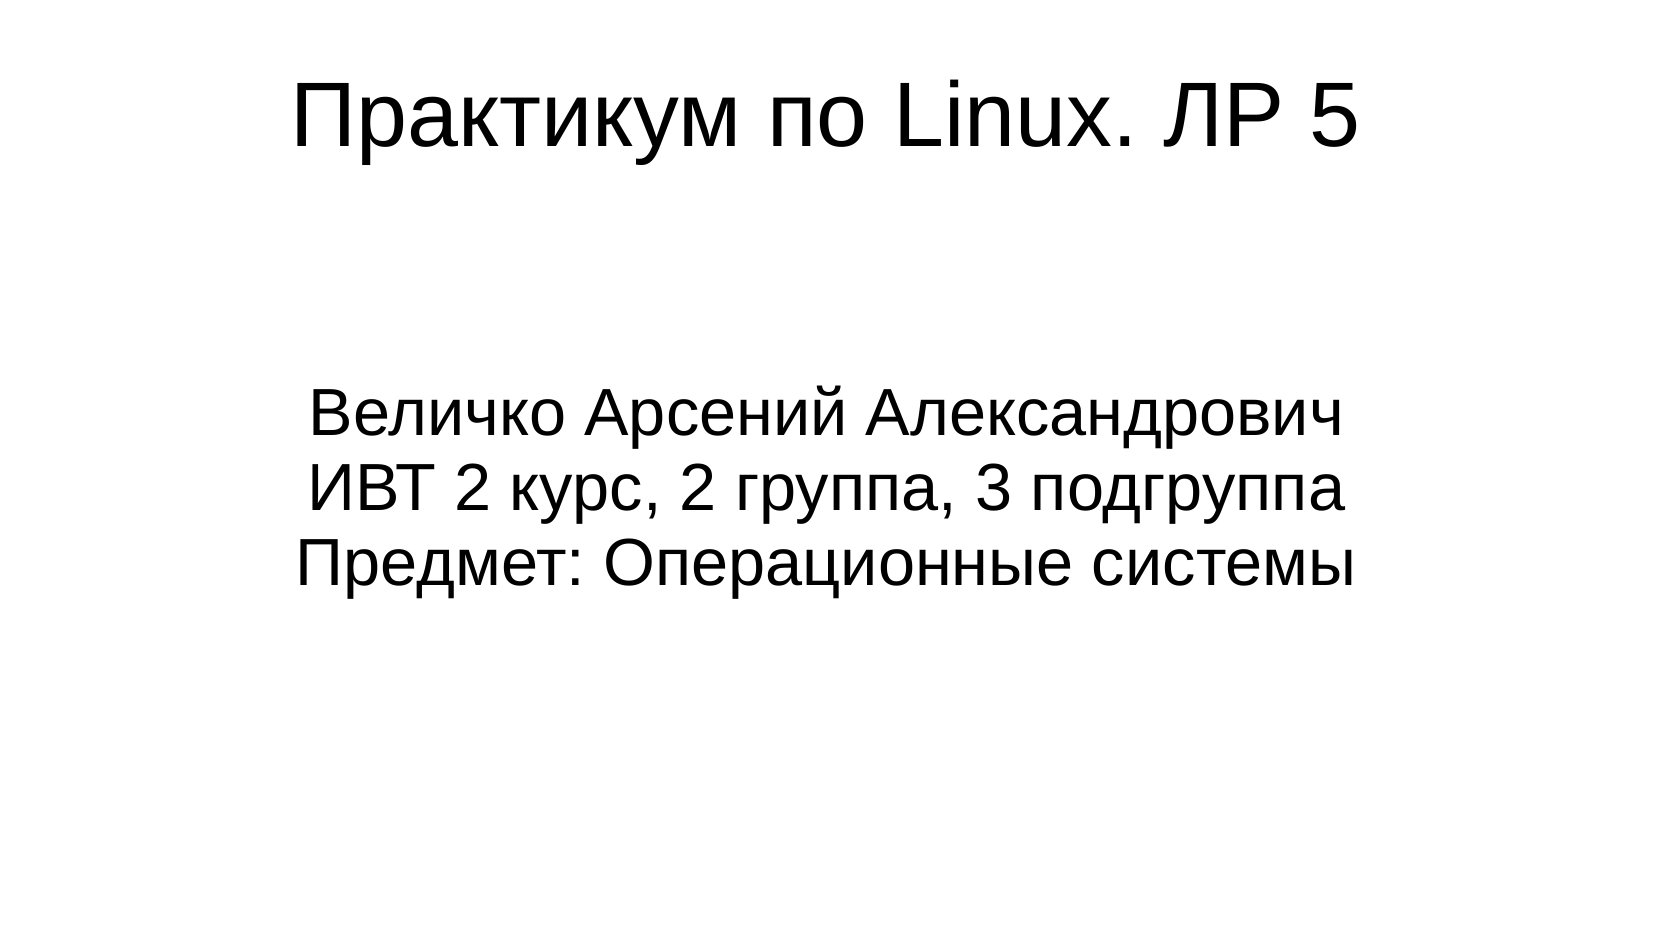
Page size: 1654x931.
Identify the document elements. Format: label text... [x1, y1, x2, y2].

subtitle Величко Арсений Александрович ИВТ 2 курс, 2 группа, 3 подгруппа Предмет: Операционные системы [82, 217, 1571, 758]
title Практикум по Linux. ЛР 5 [82, 37, 1571, 193]
